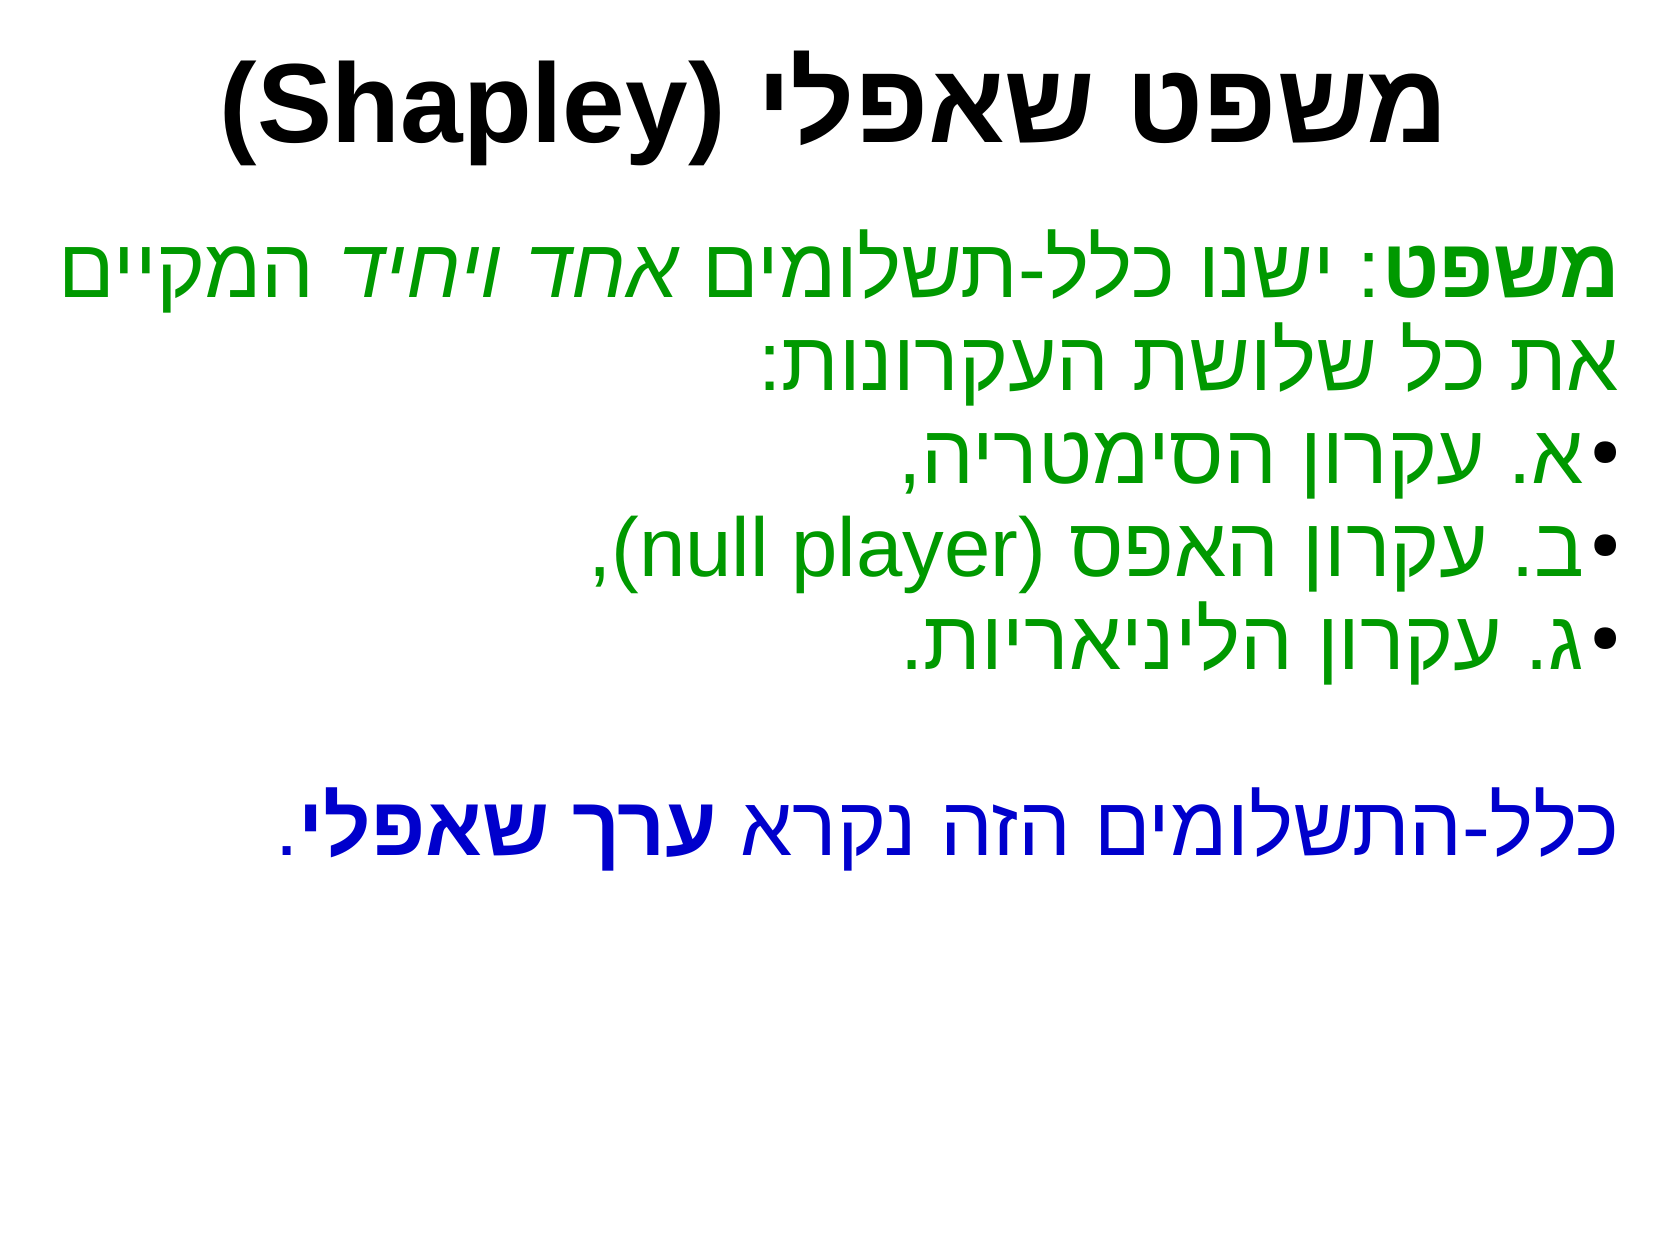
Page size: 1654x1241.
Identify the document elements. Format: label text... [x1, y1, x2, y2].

text_box משפט: ישנו כלל-תשלומים אחד ויחיד המקיים את כל שלושת העקרונות: א. עקרון הסימטריה, ב. עקרון האפס (null player), ג. עקרון הליניאריות. כלל-התשלומים הזה נקרא ערך שאפלי. [15, 214, 1636, 974]
title משפט שאפלי (Shapley) [15, 0, 1654, 215]
